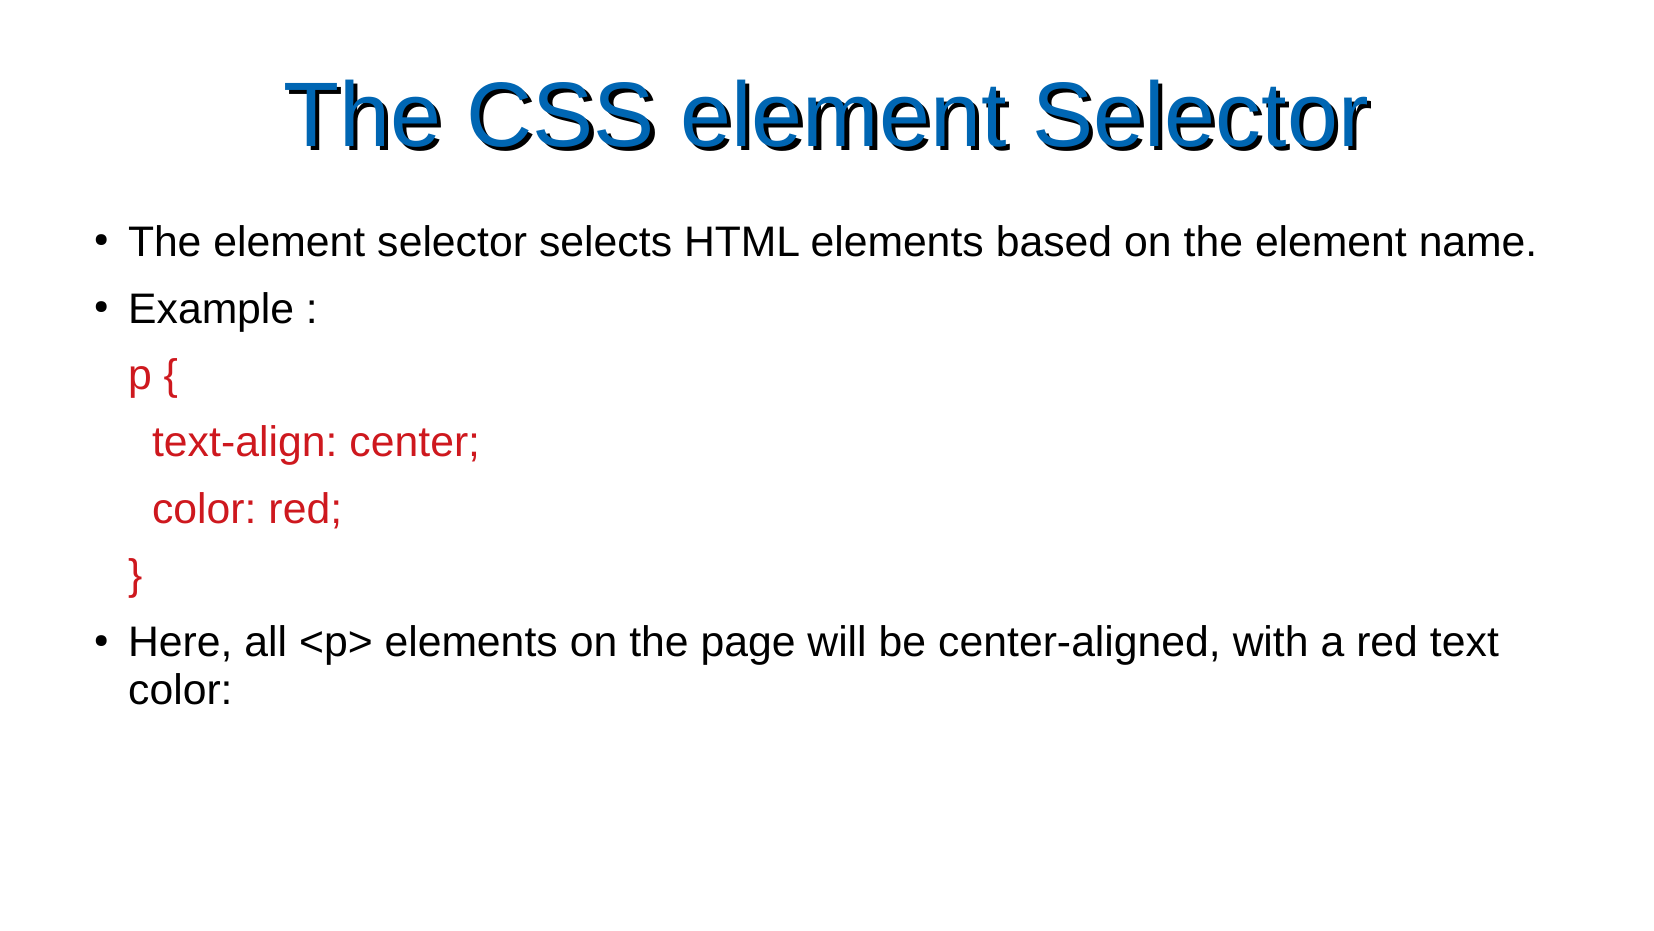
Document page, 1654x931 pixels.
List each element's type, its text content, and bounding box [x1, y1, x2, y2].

list The element selector selects HTML elements based on the element name. Example : p { text-align: center; color: red; } Here, all <p> elements on the page will be center-aligned, with a red text color: [82, 217, 1571, 758]
title The CSS element Selector [82, 37, 1571, 193]
